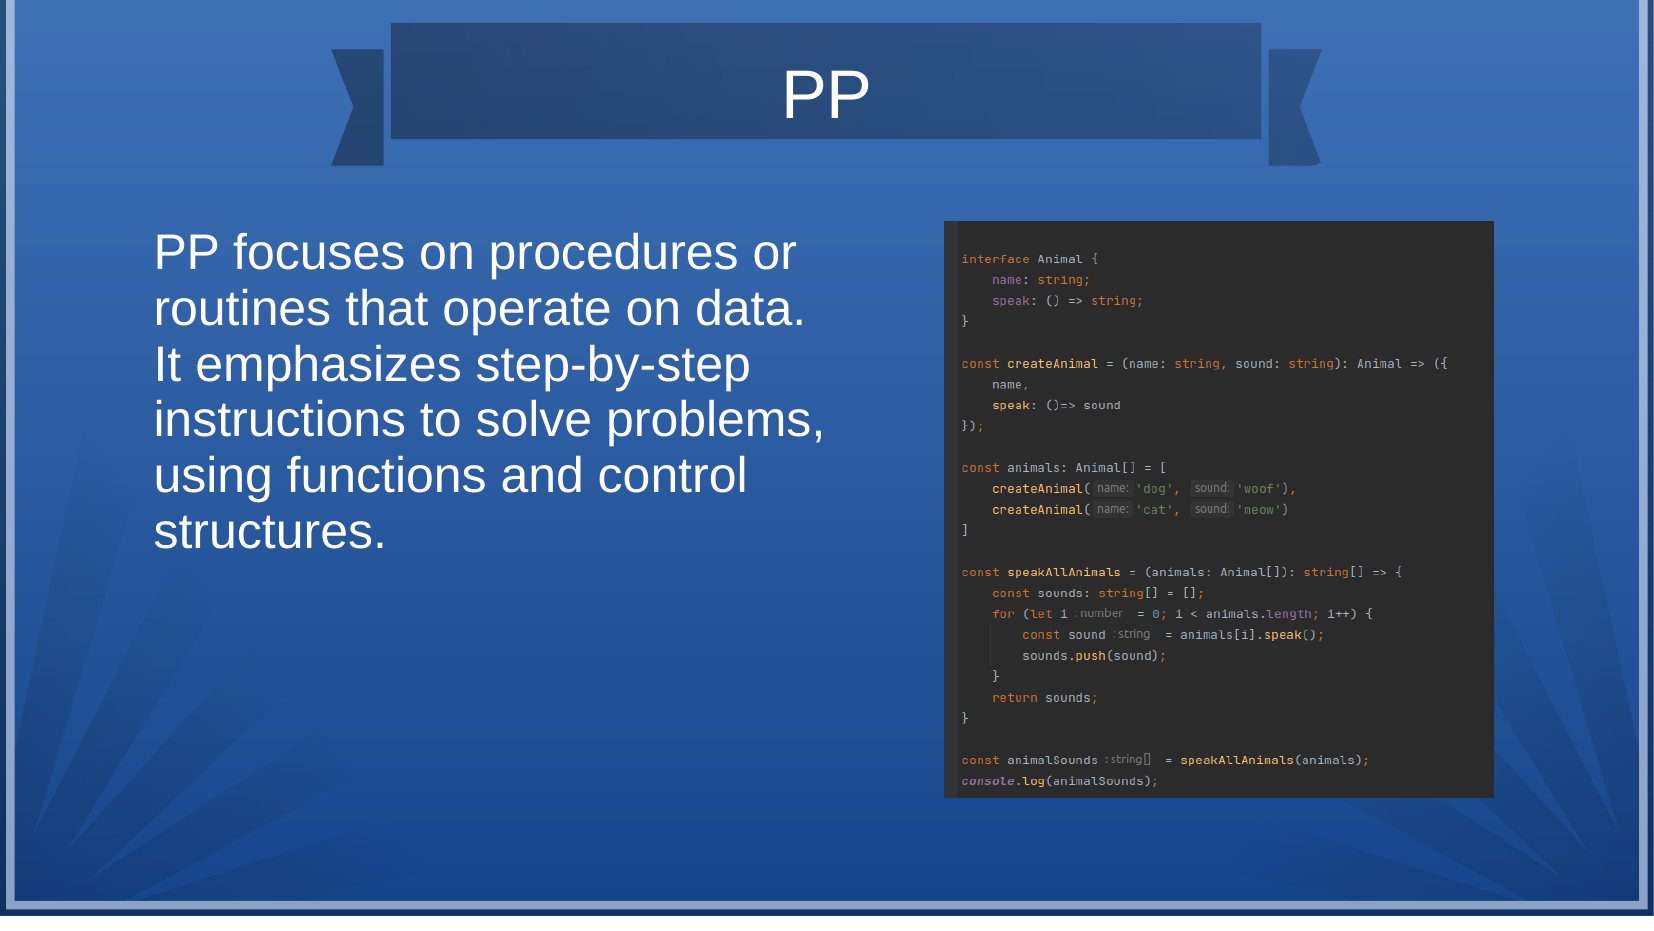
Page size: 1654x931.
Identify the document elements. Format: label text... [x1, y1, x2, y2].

list PP focuses on procedures or routines that operate on data. It emphasizes step-by-step instructions to solve problems, using functions and control structures. [82, 224, 1571, 848]
title PP [389, 35, 1264, 154]
picture [944, 221, 1494, 798]
